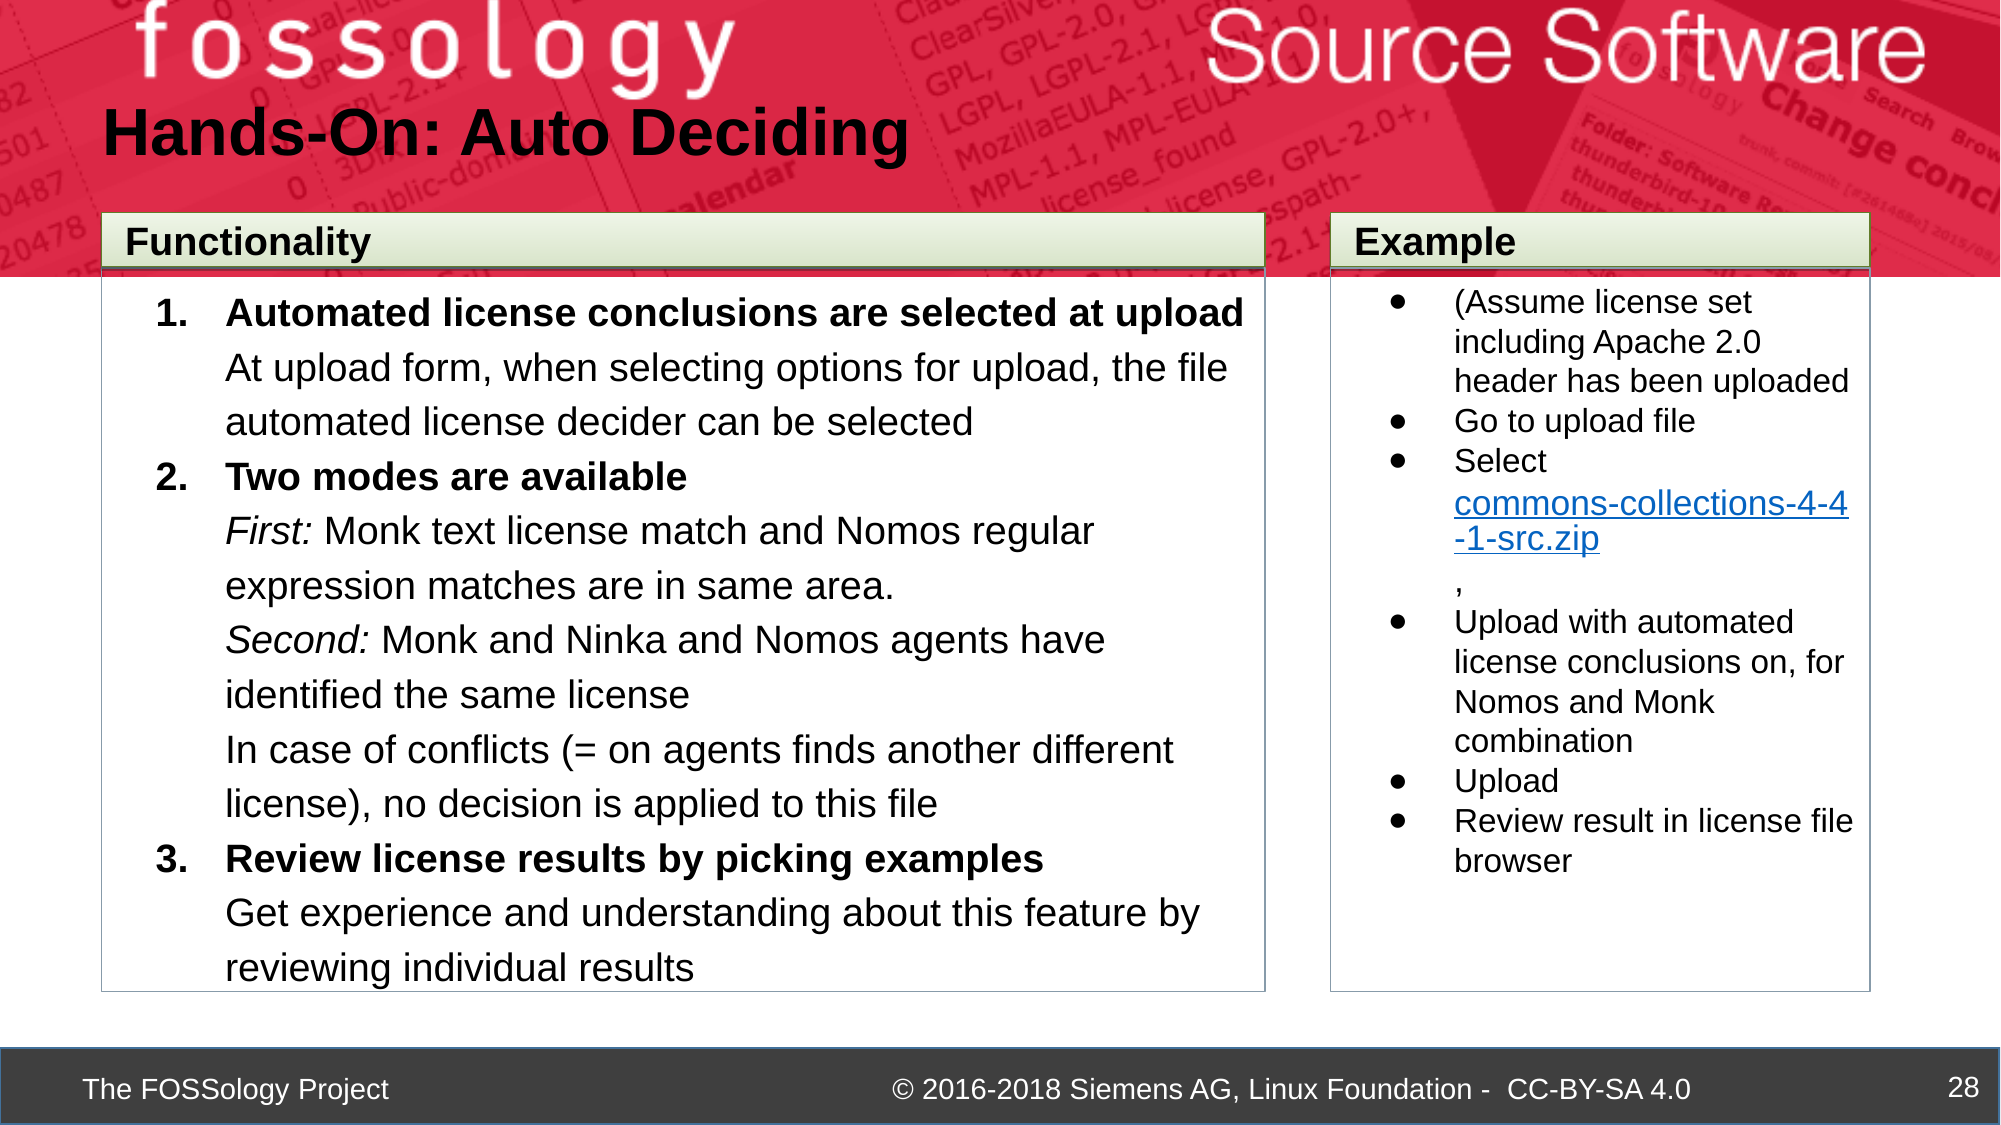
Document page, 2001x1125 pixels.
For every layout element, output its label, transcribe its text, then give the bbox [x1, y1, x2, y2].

picture [0, 0, 2001, 277]
text_box Functionality [101, 212, 1265, 267]
text_box Example [1330, 212, 1870, 267]
text_box (Assume license set including Apache 2.0 header has been uploaded Go to upload file Select commons-collections-4-4-1-src.zip, Upload with automated license conclusions on, for Nomos and Monk combination Upload Review result in license file browser [1330, 268, 1870, 992]
text_box Hands-On: Auto Deciding [0, 0, 2000, 208]
text_box Automated license conclusions are selected at upload At upload form, when selecting options for upload, the file automated license decider can be selected Two modes are available First: Monk text license match and Nomos regular expression matches are in same area. Second: Monk and Ninka and Nomos agents have identified the same license In case of conflicts (= on agents finds another different license), no decision is applied to this file Review license results by picking examples Get experience and understanding about this feature by reviewing individual results [101, 268, 1265, 992]
text_box [1601, 887, 1885, 1043]
